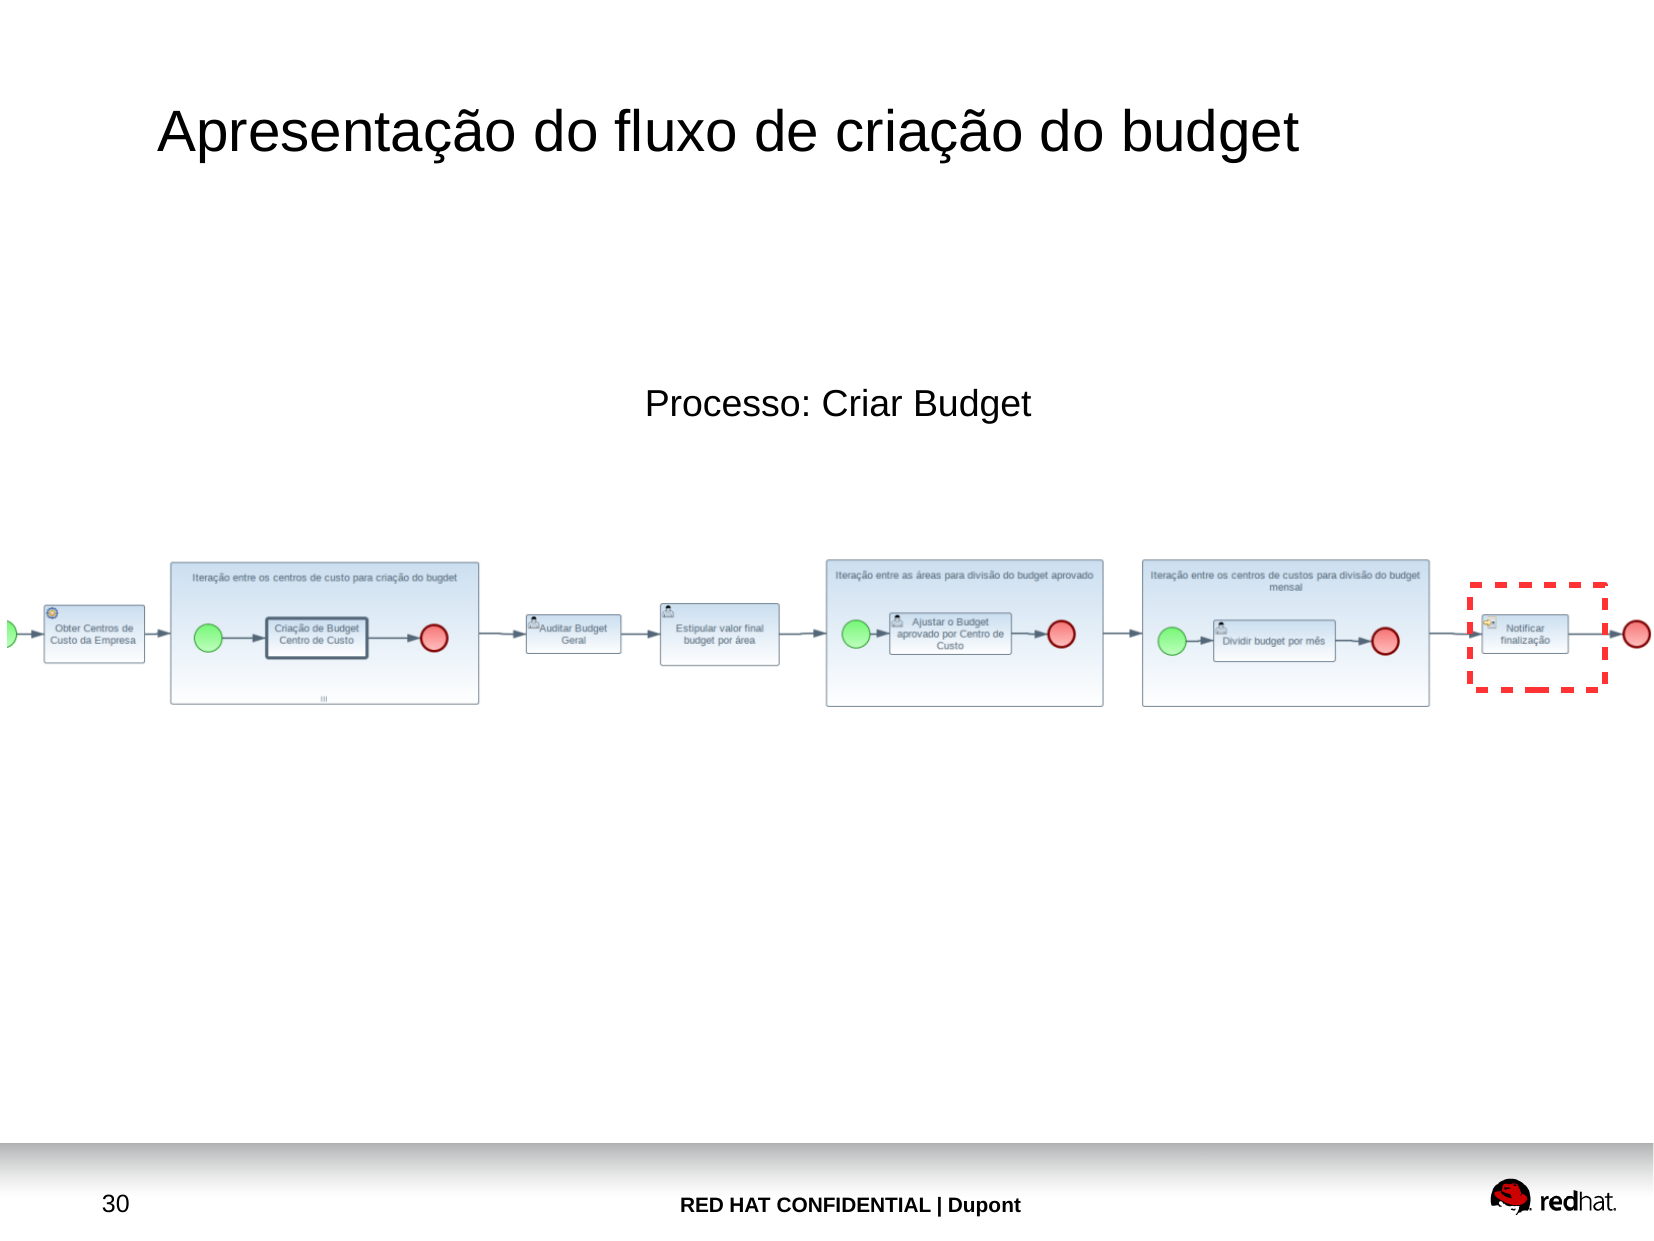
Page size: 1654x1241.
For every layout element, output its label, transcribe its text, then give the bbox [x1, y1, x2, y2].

text_box Processo: Criar Budget [630, 375, 1058, 432]
text_box Apresentação do fluxo de criação do budget [82, 37, 1571, 226]
picture [0, 1143, 1654, 1241]
picture [7, 542, 1654, 711]
